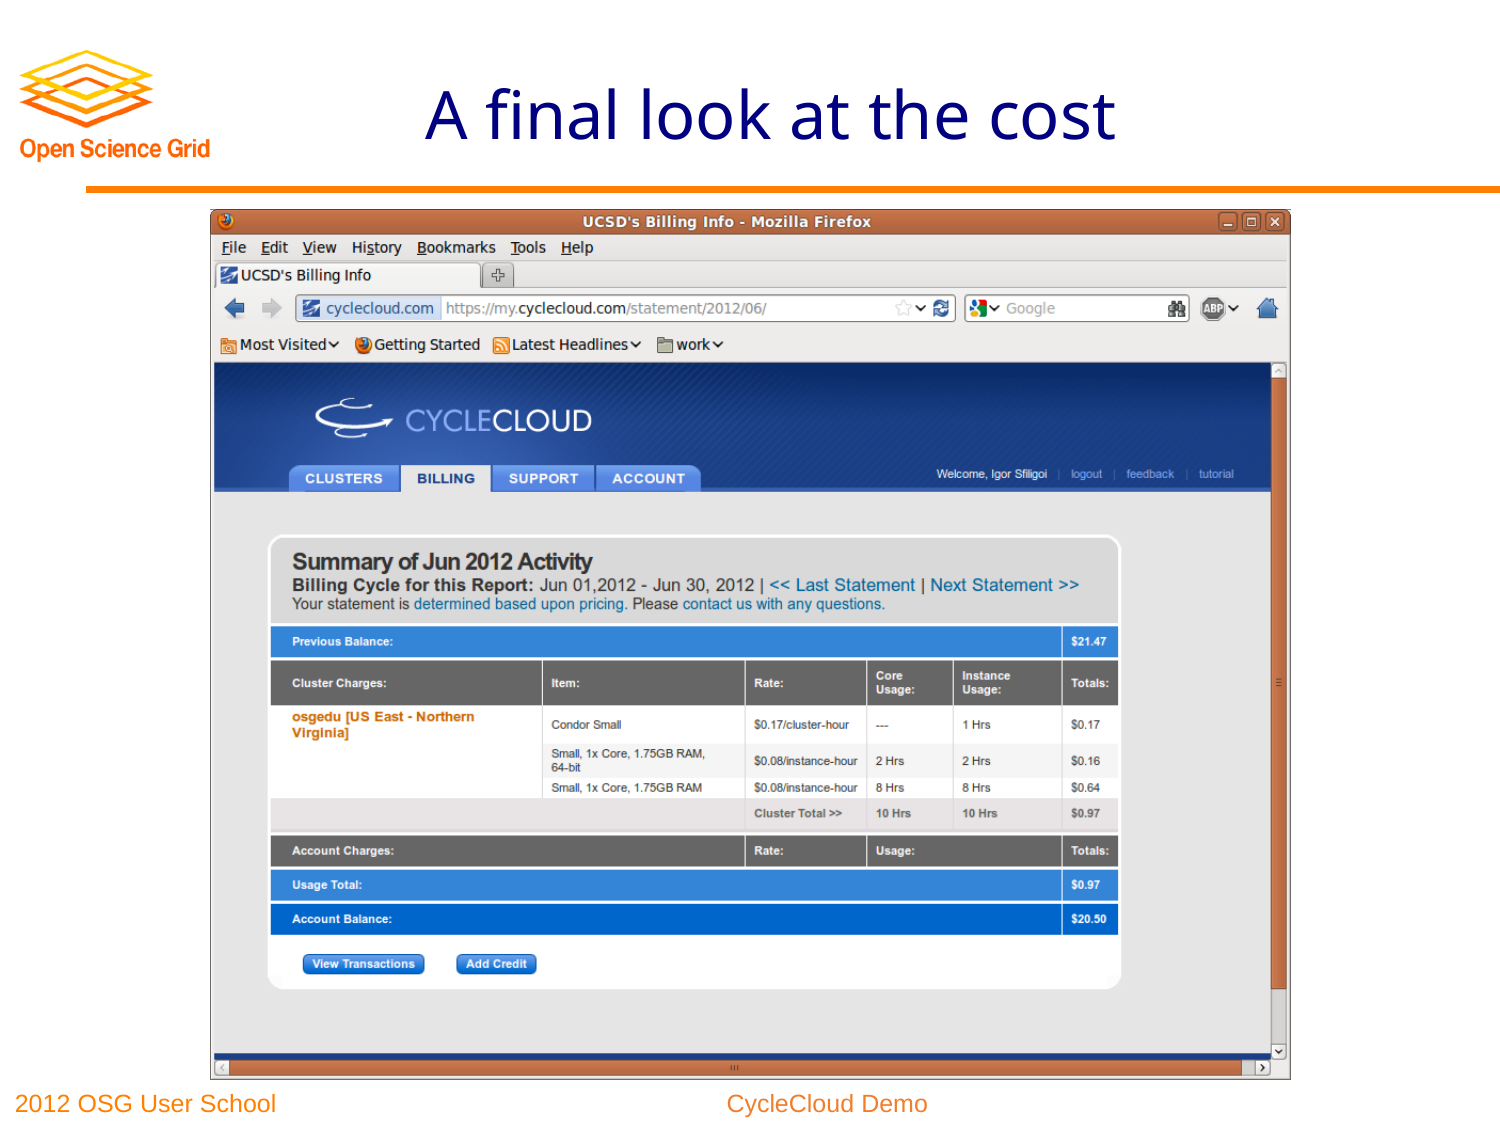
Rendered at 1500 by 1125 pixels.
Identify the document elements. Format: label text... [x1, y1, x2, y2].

title A final look at the cost [201, 18, 1342, 207]
picture [210, 209, 1291, 1081]
picture [0, 27, 201, 179]
